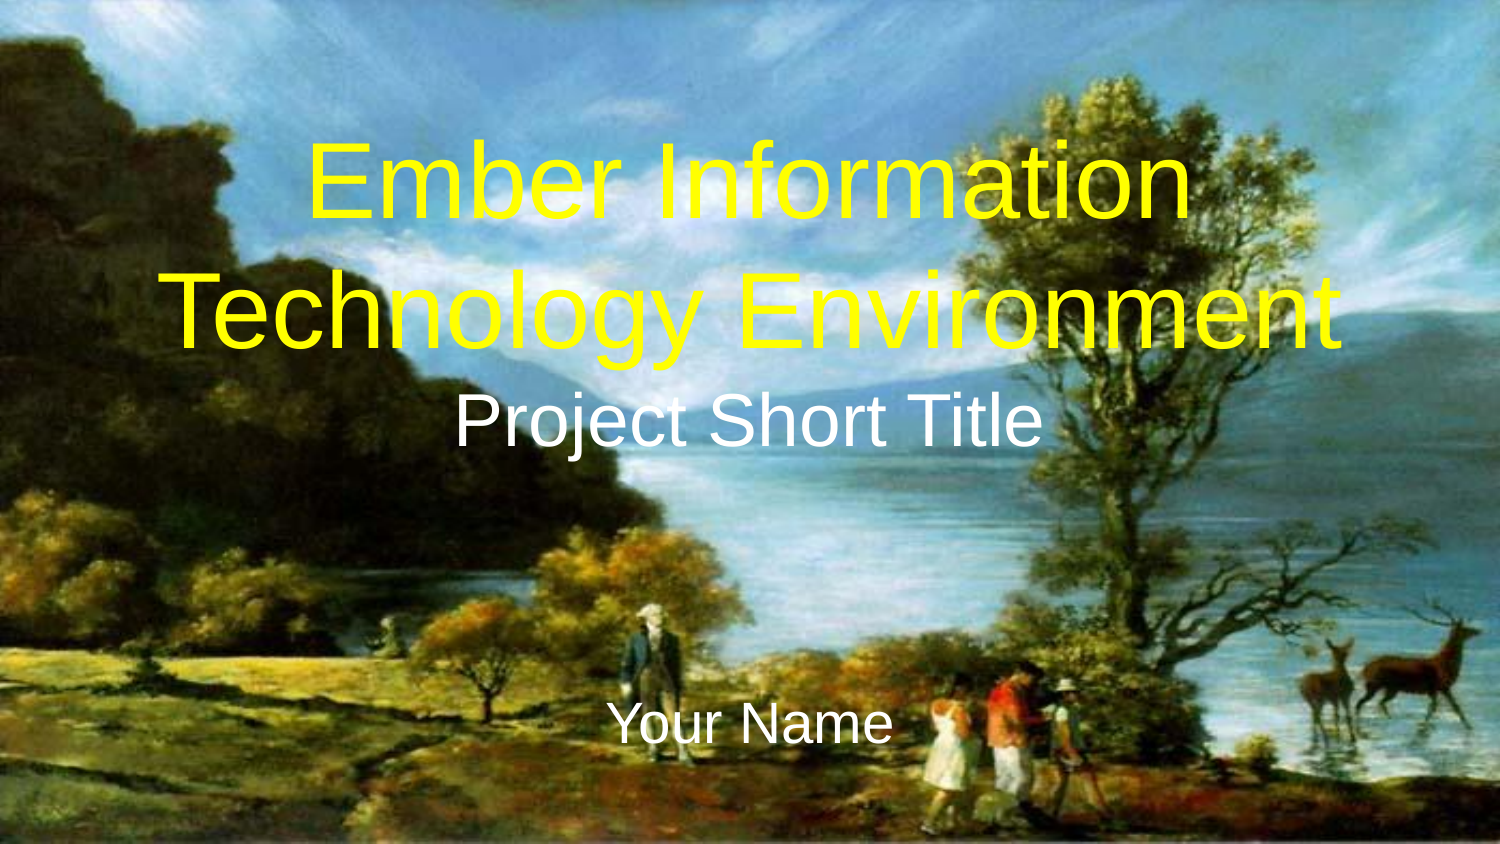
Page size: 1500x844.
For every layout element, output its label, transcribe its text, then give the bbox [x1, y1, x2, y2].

title Ember Information Technology Environment [51, 48, 1449, 356]
subtitle Your Name [51, 669, 1449, 800]
picture [0, 0, 1500, 844]
subtitle Project Short Title [51, 356, 1449, 487]
